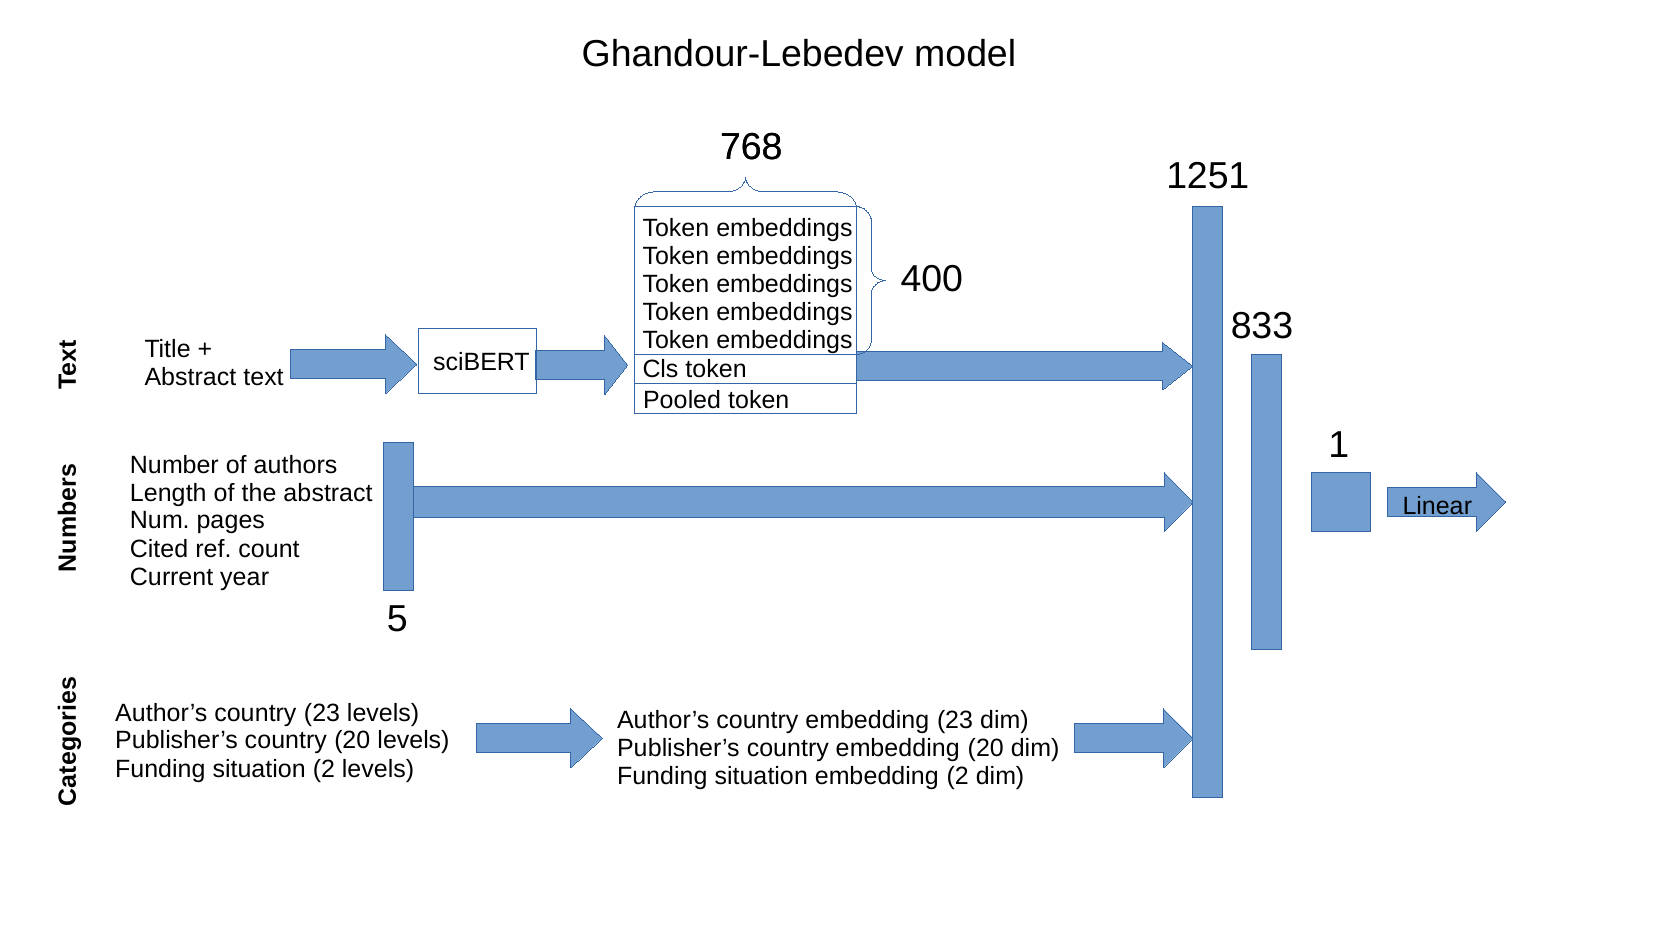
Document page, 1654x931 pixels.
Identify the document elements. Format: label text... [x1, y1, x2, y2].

text_box [476, 708, 603, 768]
text_box Pooled token [635, 377, 805, 383]
text_box Title + Abstract text [129, 327, 300, 399]
text_box 5 [372, 590, 423, 648]
text_box sciBERT [419, 340, 536, 384]
text_box Categories [45, 661, 89, 821]
text_box 1251 [1151, 147, 1265, 205]
text_box [383, 206, 1223, 798]
text_box 833 [1216, 297, 1309, 355]
text_box [537, 335, 628, 395]
text_box 400 [885, 250, 978, 308]
text_box Number of authors Length of the abstract Num. pages Cited ref. count Current year [115, 442, 383, 598]
text_box Token embeddings Token embeddings Token embeddings Token embeddings Token embeddings [635, 207, 856, 354]
text_box Pooled token [635, 384, 805, 413]
text_box Cls token [627, 346, 634, 390]
text_box [1251, 355, 1282, 650]
text_box Token embeddings Token embeddings Token embeddings Token embeddings Token embeddings [857, 206, 869, 351]
text_box [1311, 472, 1371, 532]
text_box 1 [1313, 415, 1364, 473]
text_box [290, 334, 417, 394]
text_box Numbers [45, 448, 89, 587]
text_box Author’s country (23 levels) Publisher’s country (20 levels) Funding situation (2 levels) [100, 690, 485, 790]
text_box Linear [1387, 484, 1488, 528]
text_box Author’s country embedding (23 dim) Publisher’s country embedding (20 dim) Funding situation embedding (2 dim) [602, 698, 1083, 798]
text_box [1476, 472, 1506, 520]
text_box 768 [705, 118, 798, 175]
text_box Cls token [635, 346, 762, 354]
text_box Pooled token [628, 377, 805, 421]
text_box Cls token [635, 355, 762, 377]
text_box Text [45, 325, 89, 405]
text_box Ghandour-Lebedev model [566, 25, 1040, 82]
